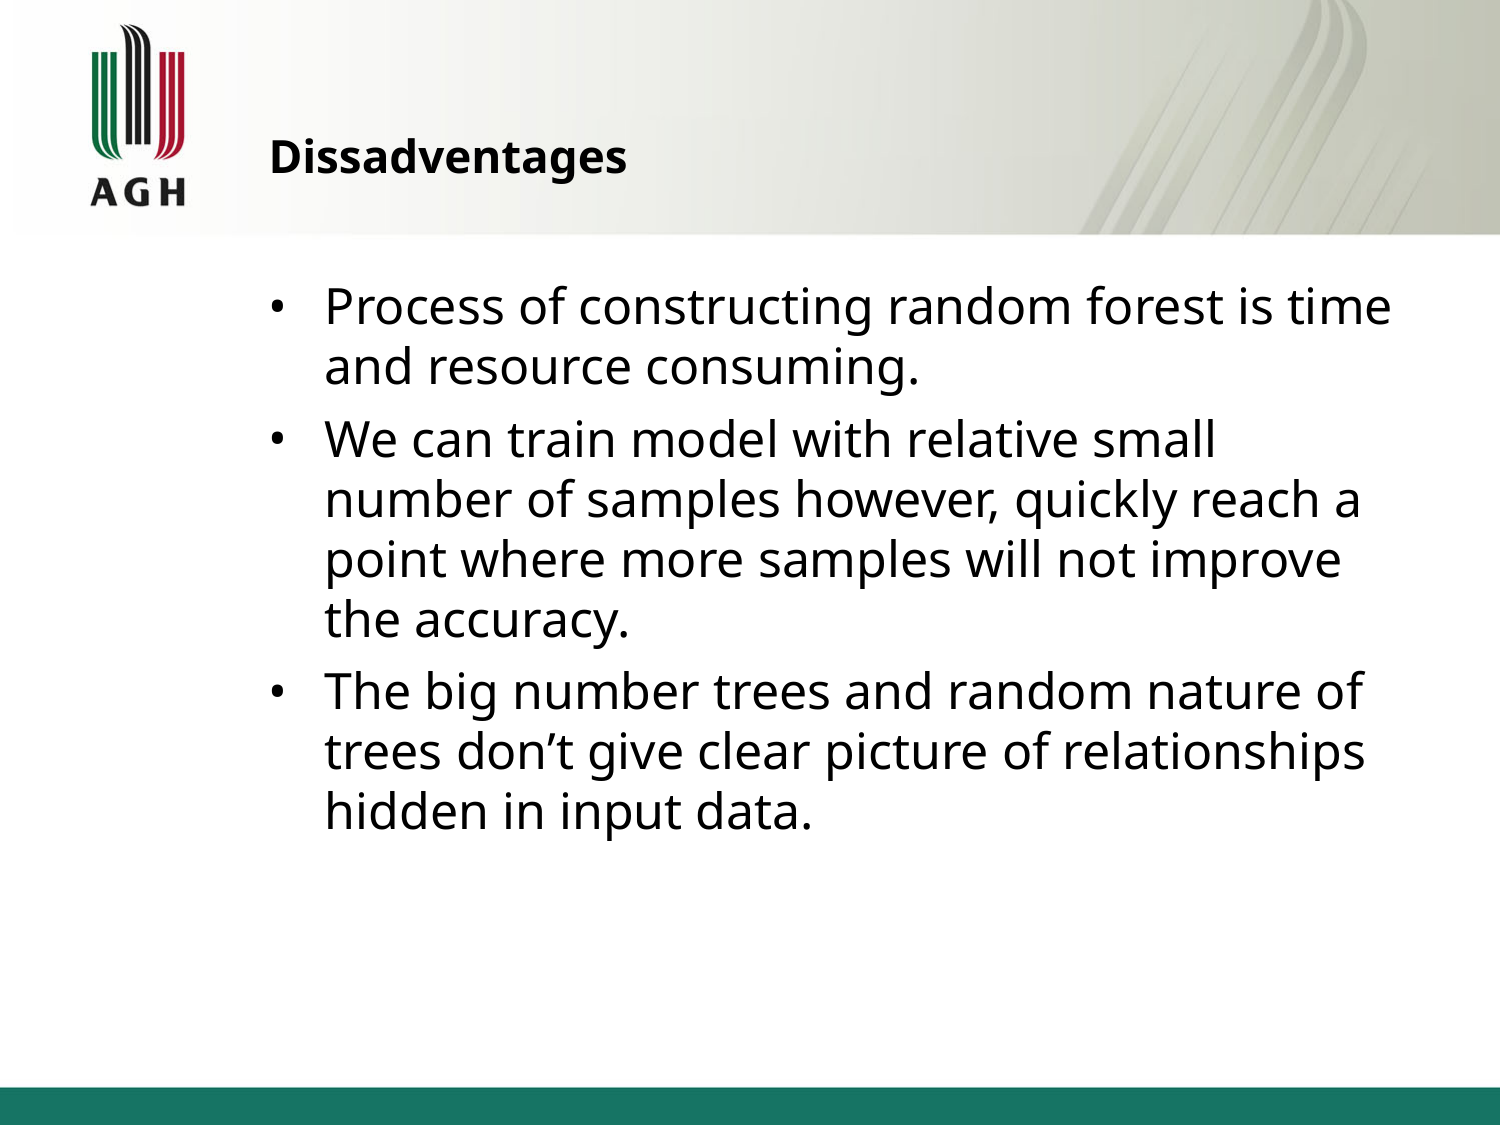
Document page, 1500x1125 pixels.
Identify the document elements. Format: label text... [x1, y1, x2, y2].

text_box Process of constructing random forest is time and resource consuming. We can train model with relative small number of samples however, quickly reach a point where more samples will not improve the accuracy. The big number trees and random nature of trees don’t give clear picture of relationships hidden in input data. [253, 267, 1425, 1005]
picture [0, 0, 1500, 1125]
text_box Dissadventages [253, 119, 1425, 191]
